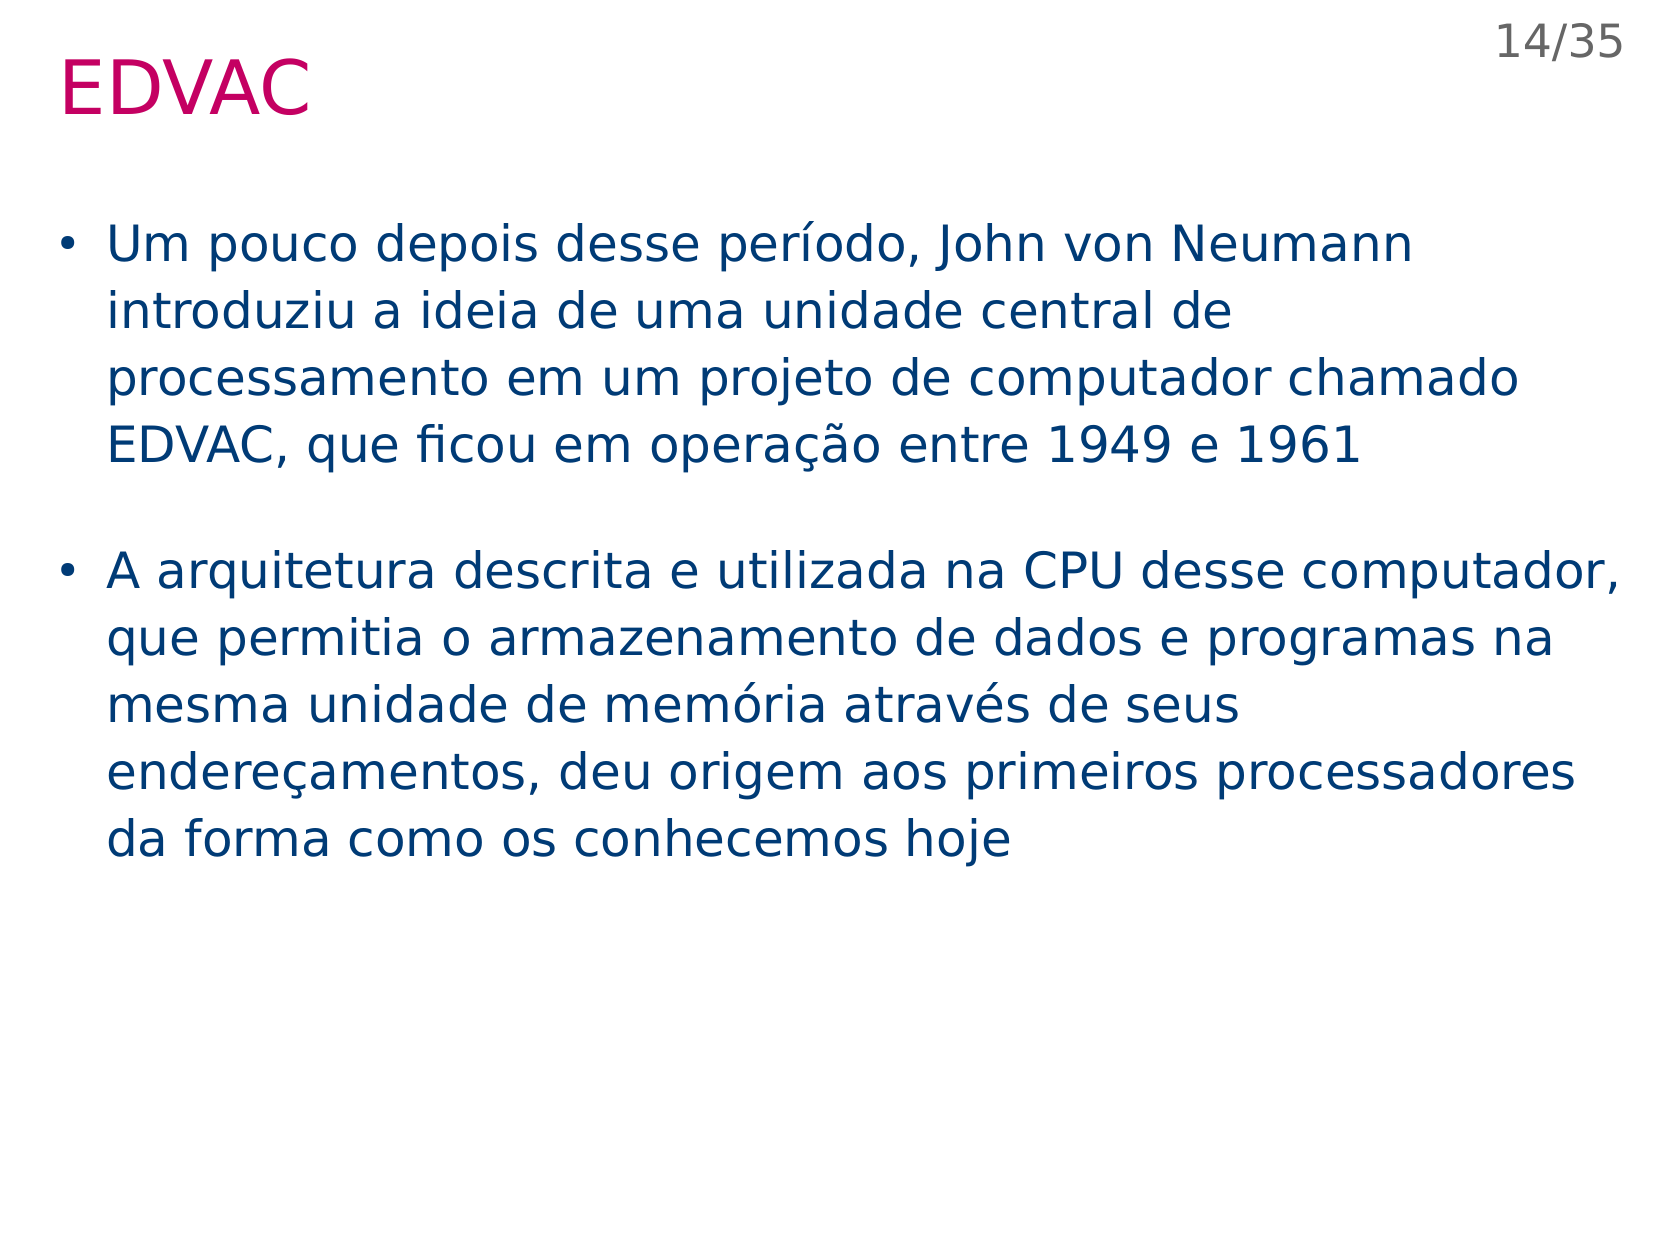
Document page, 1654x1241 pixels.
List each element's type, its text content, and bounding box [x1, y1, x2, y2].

list Um pouco depois desse período, John von Neumann introduziu a ideia de uma unidade central de processamento em um projeto de computador chamado EDVAC, que ficou em operação entre 1949 e 1961 A arquitetura descrita e utilizada na CPU desse computador, que permitia o armazenamento de dados e programas na mesma unidade de memória através de seus endereçamentos, deu origem aos primeiros processadores da forma como os conhecemos hoje [59, 206, 1625, 1211]
title EDVAC [59, 29, 1625, 148]
